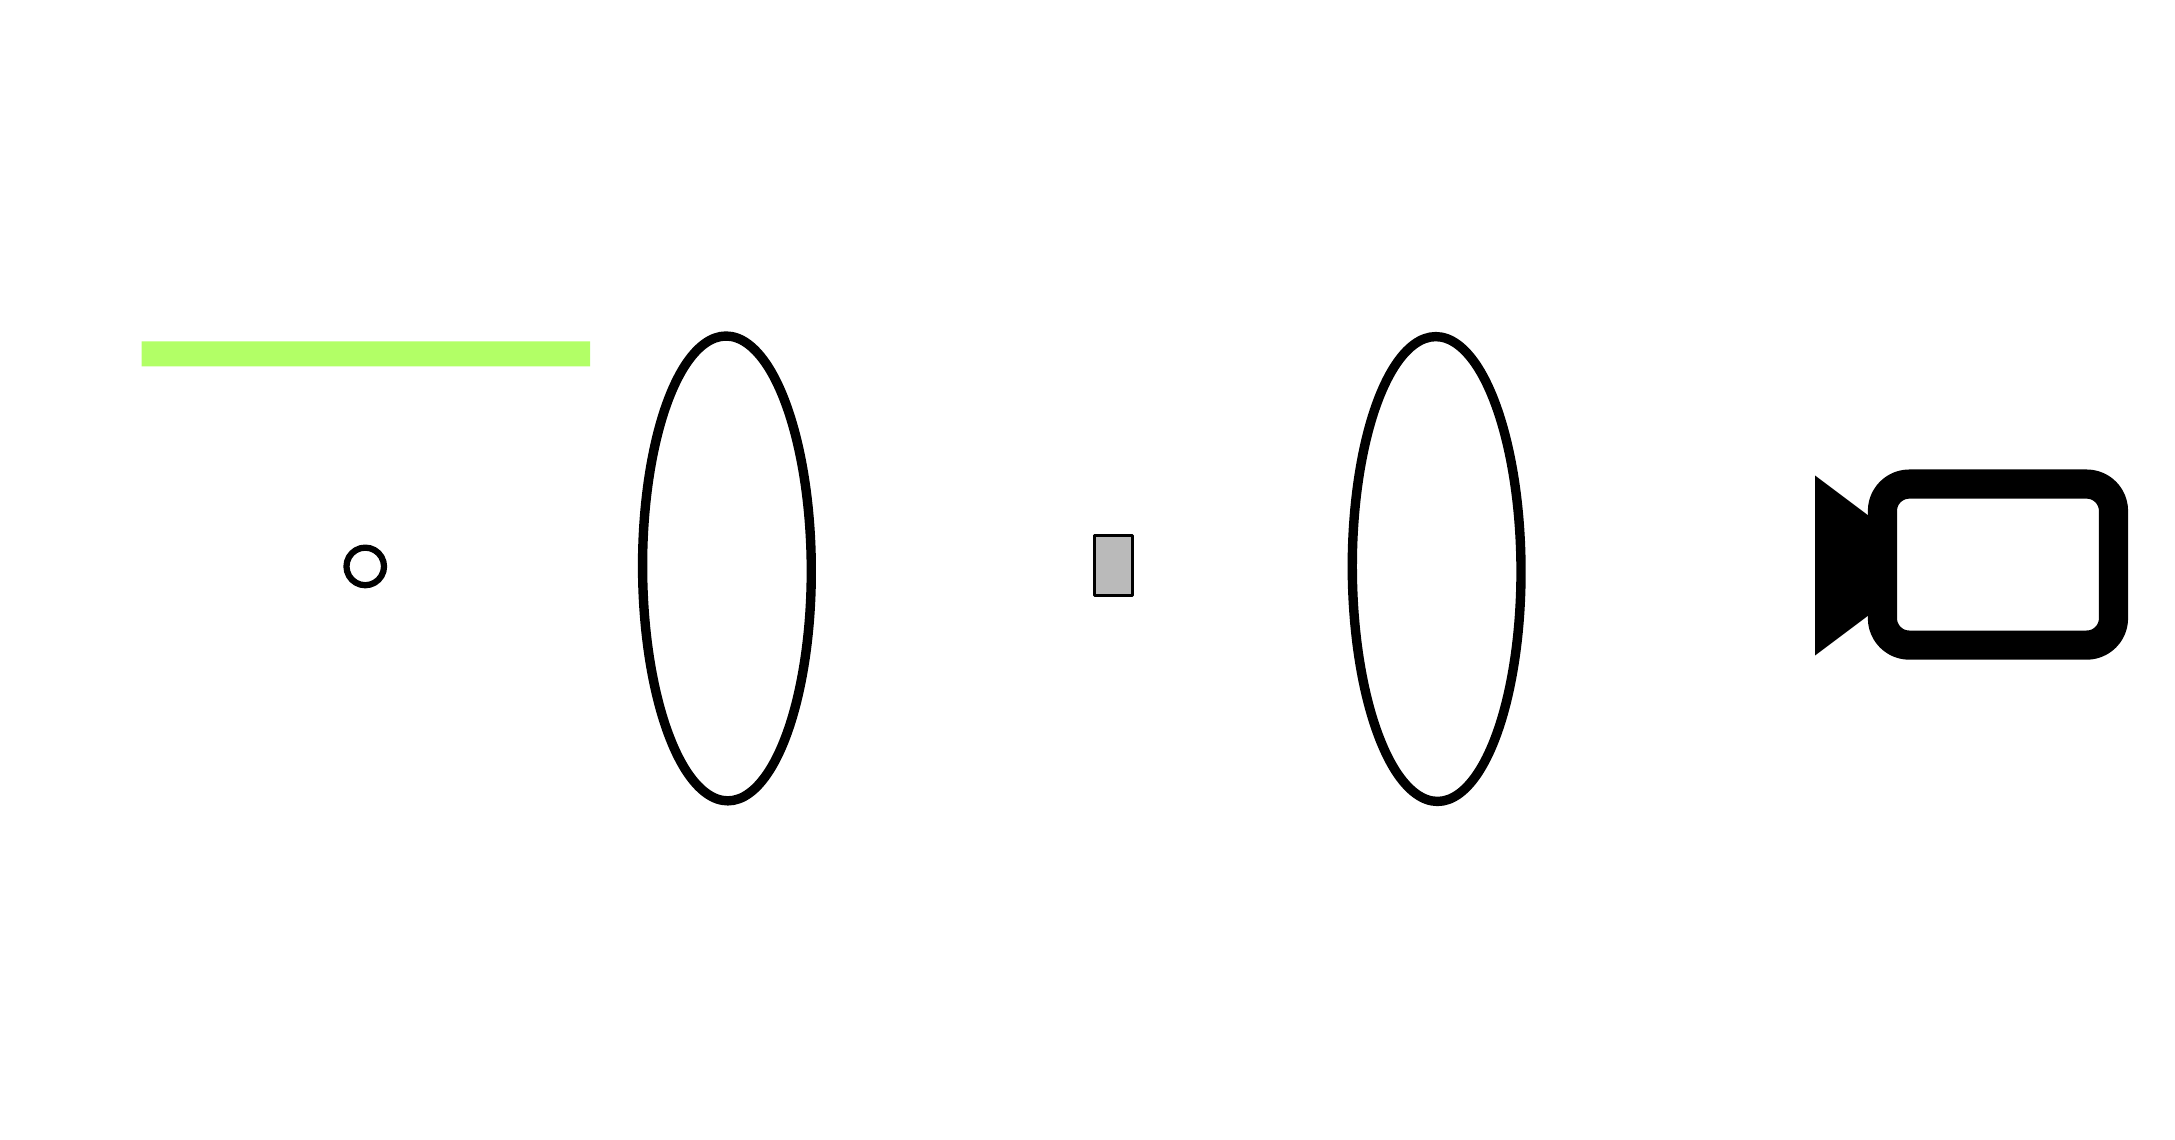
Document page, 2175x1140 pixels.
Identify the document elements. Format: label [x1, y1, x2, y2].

text_box [1094, 535, 1133, 596]
text_box [1352, 336, 1522, 802]
text_box [642, 336, 812, 801]
text_box [1815, 475, 1876, 656]
text_box [1882, 484, 2114, 646]
